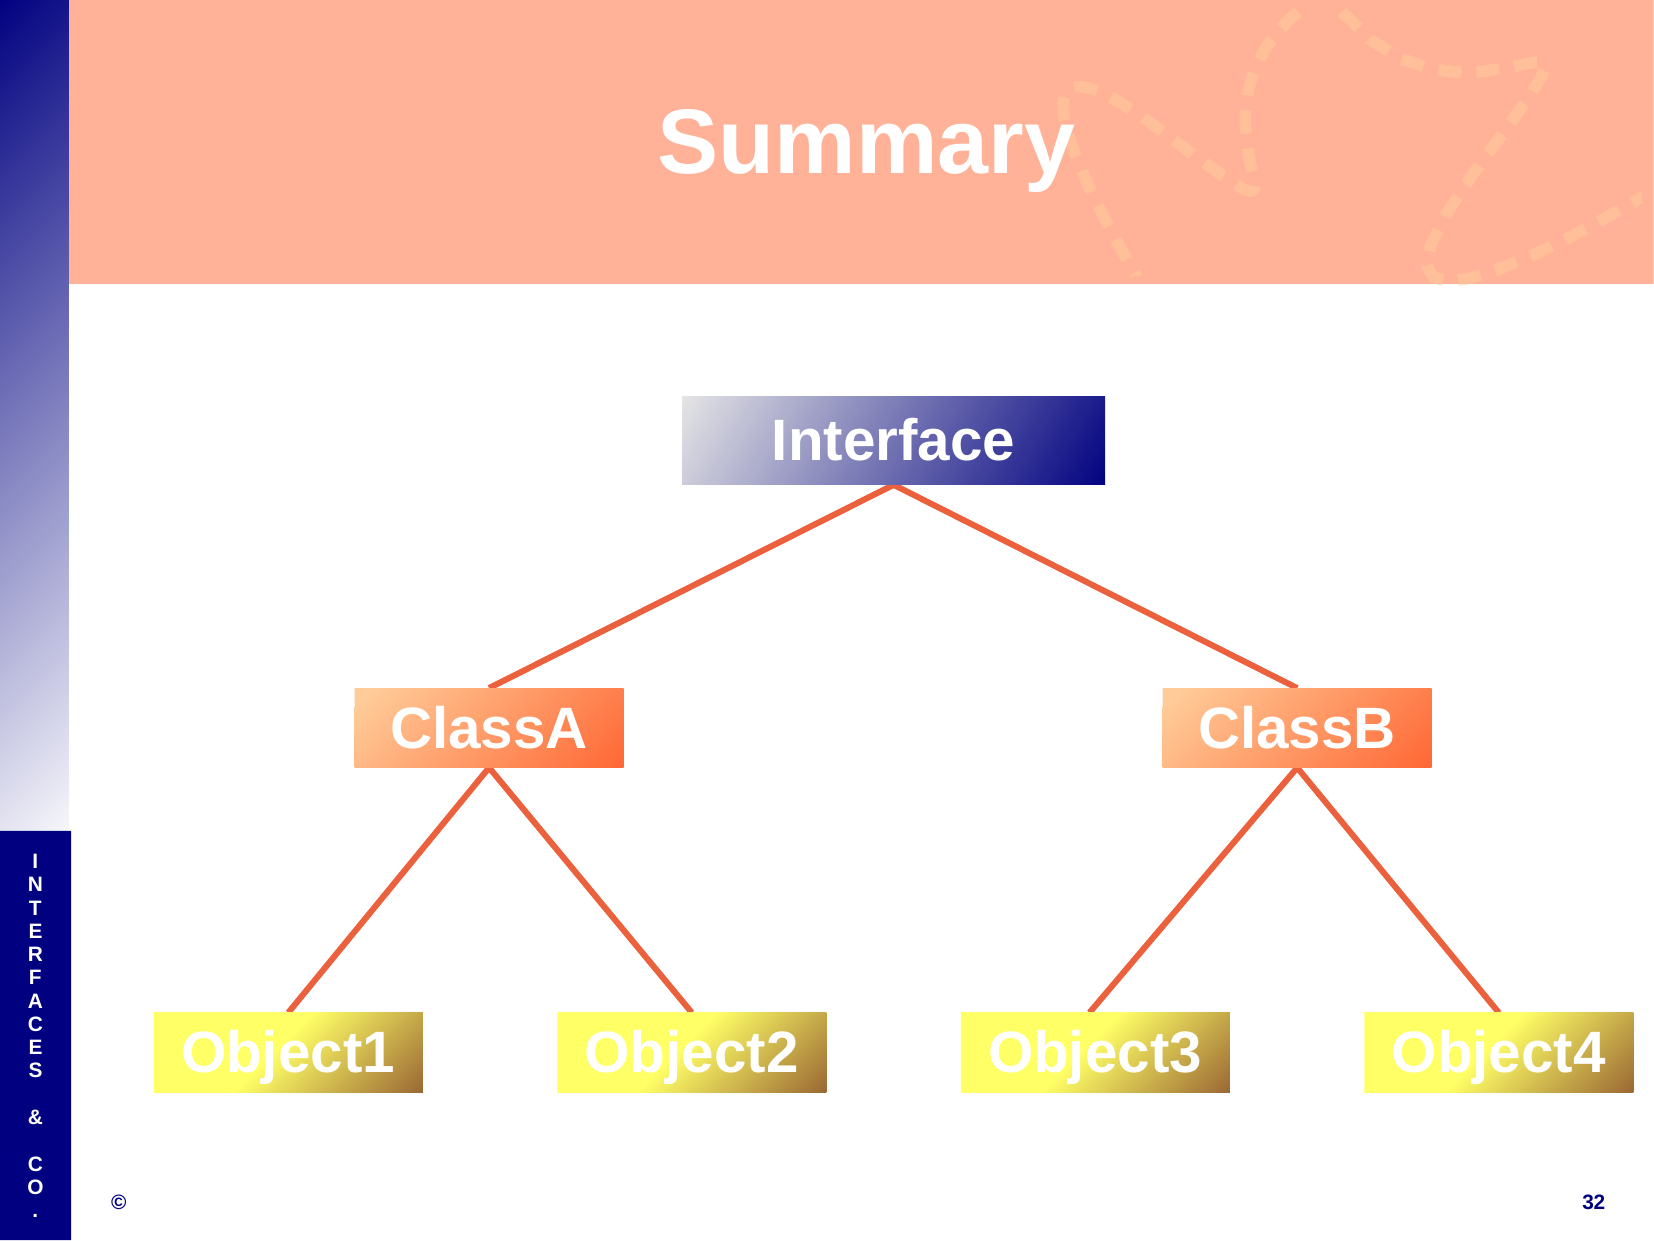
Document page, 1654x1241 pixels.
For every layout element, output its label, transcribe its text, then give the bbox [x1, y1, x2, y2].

text_box Object4 [1364, 1012, 1634, 1093]
text_box ClassB [1162, 688, 1432, 768]
text_box Object3 [960, 1012, 1230, 1093]
text_box I N T E R F A C E S & C O . [0, 830, 71, 1241]
text_box Interface [682, 396, 1106, 485]
text_box Object2 [557, 1012, 827, 1093]
text_box Object1 [153, 1012, 423, 1093]
title Summary [116, 37, 1617, 246]
text_box ClassA [354, 688, 624, 768]
